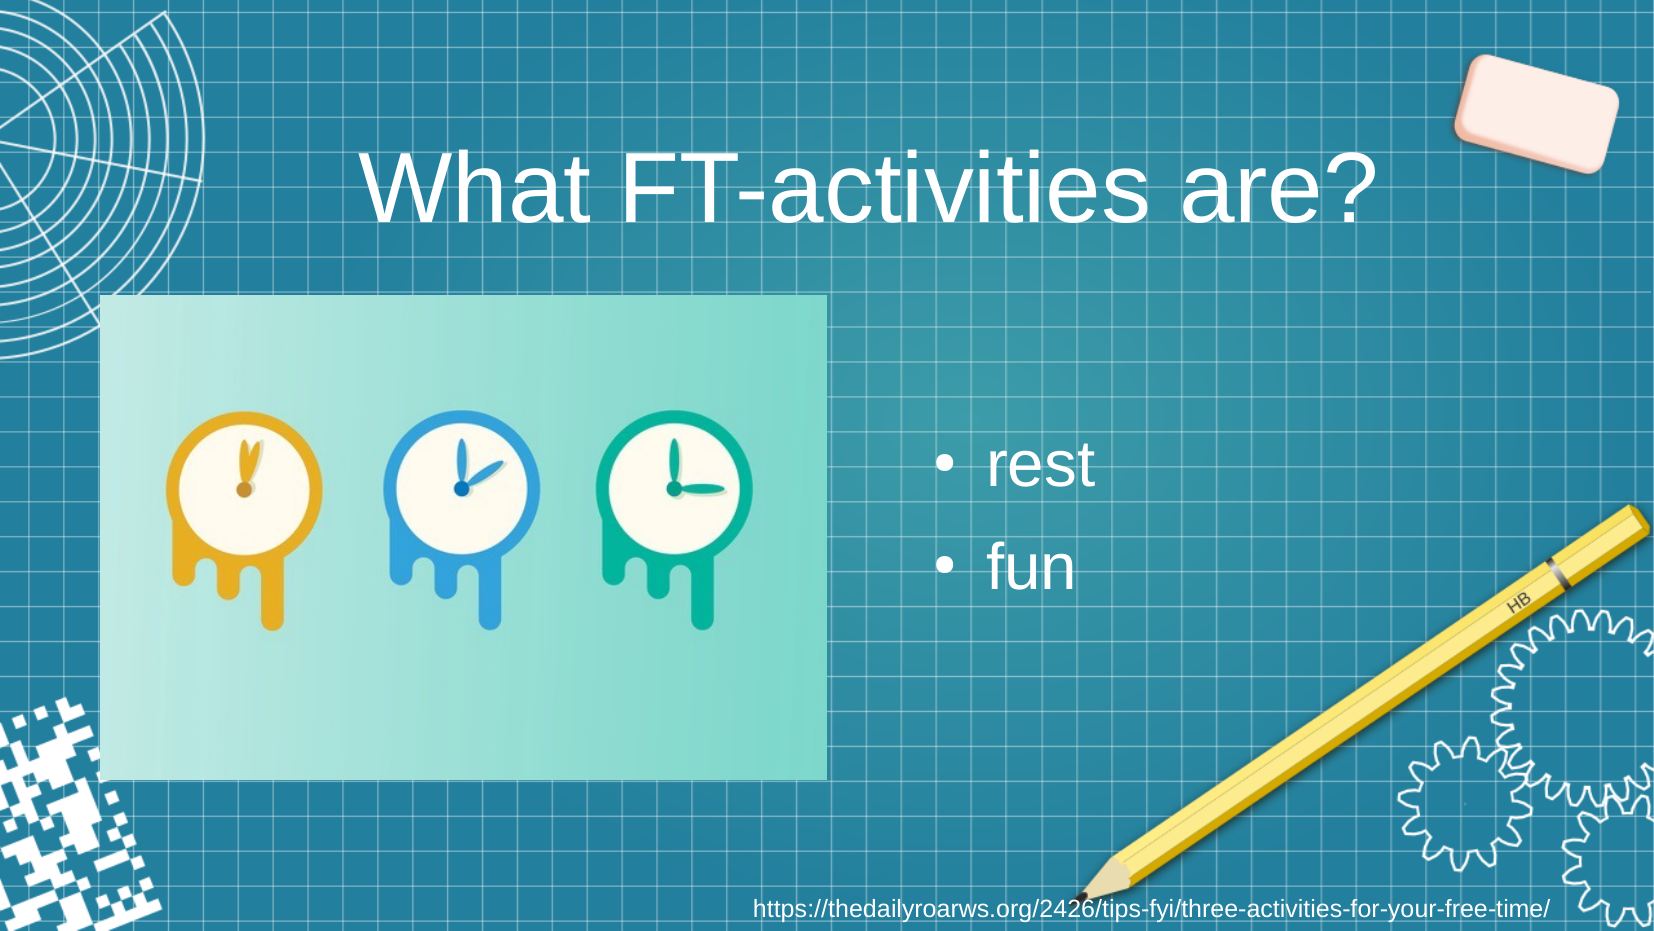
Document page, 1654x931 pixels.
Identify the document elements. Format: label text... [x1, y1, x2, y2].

picture [0, 0, 1654, 931]
text_box https://thedailyroarws.org/2426/tips-fyi/three-activities-for-your-free-time/ [738, 887, 1568, 931]
title What FT-activities are? [0, 53, 1418, 266]
list rest fun [915, 324, 1642, 865]
